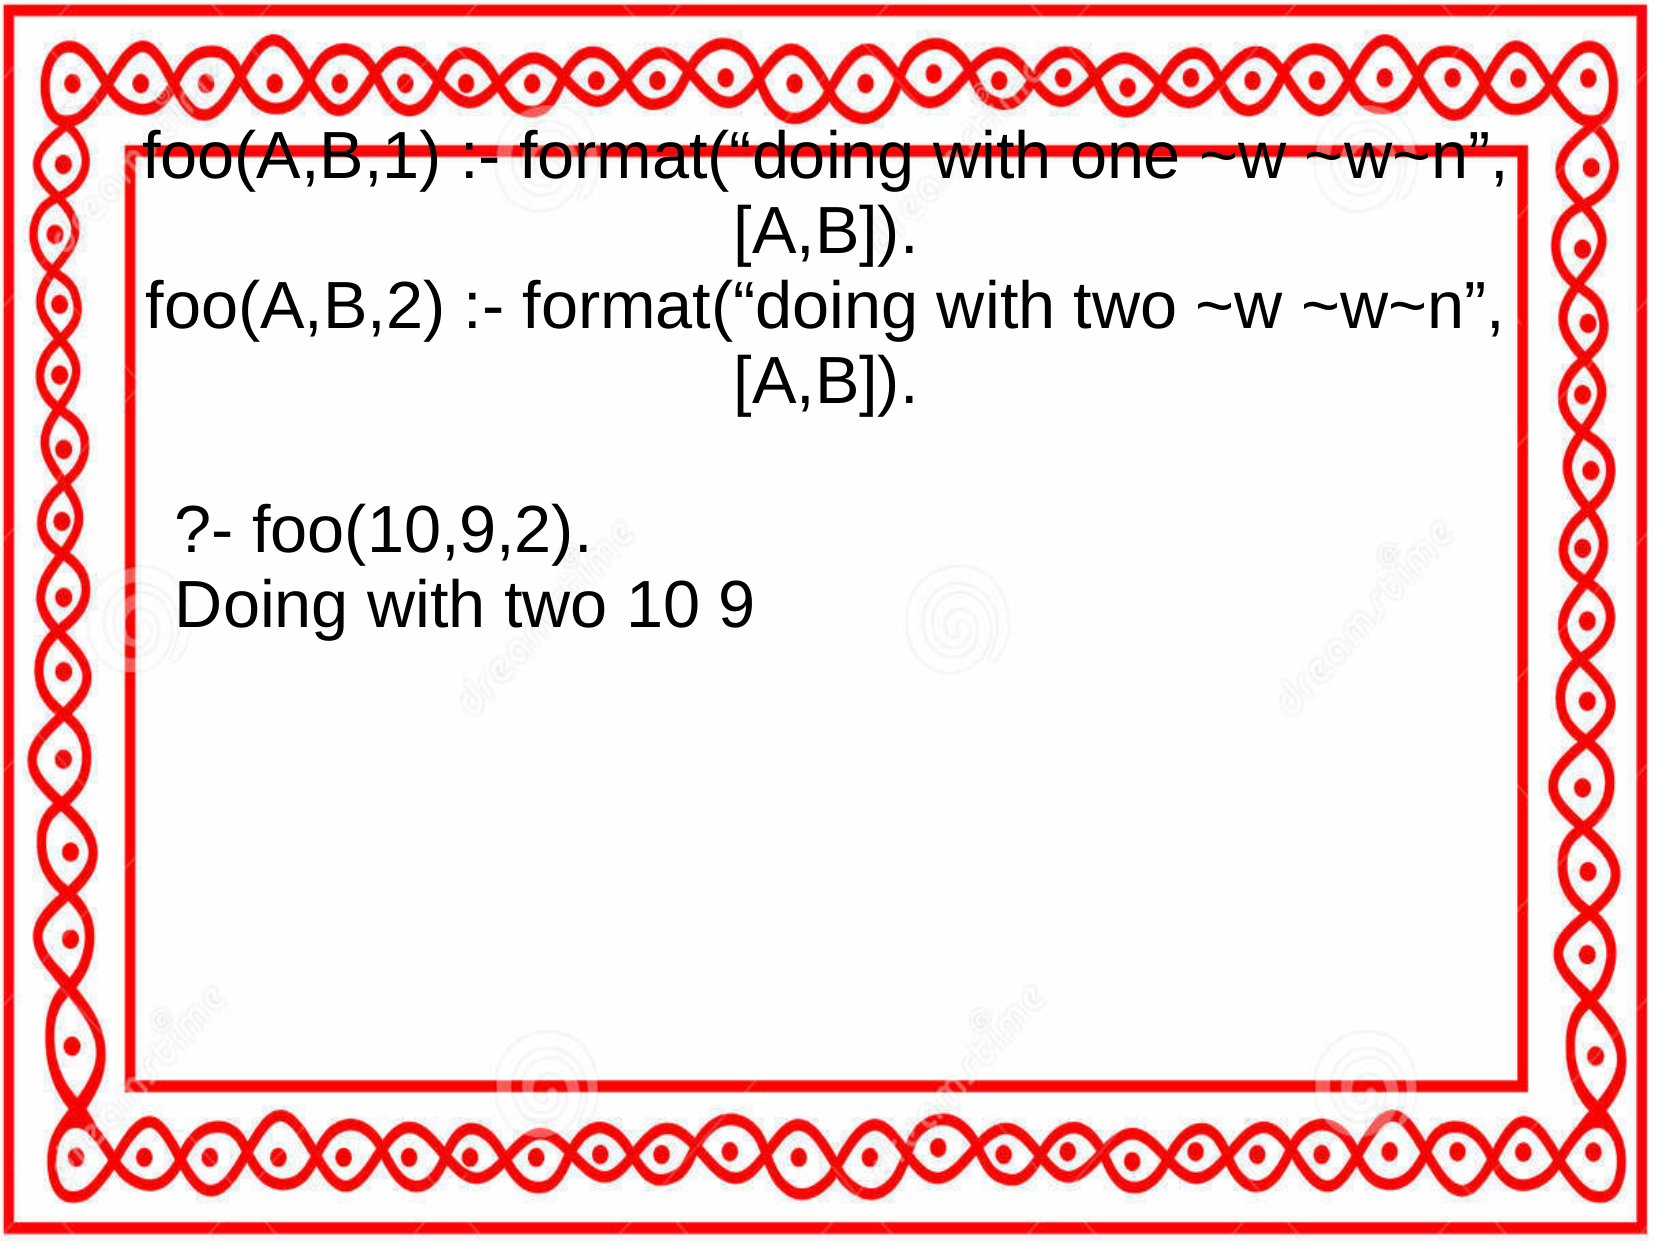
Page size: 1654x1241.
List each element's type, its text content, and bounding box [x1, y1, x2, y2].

picture [0, 0, 1654, 1241]
subtitle foo(A,B,1) :- format(“doing with one ~w ~w~n”, [A,B]). foo(A,B,2) :- format(“doing with two ~w ~w~n”, [A,B]). ?- foo(10,9,2). Doing with two 10 9 [82, 49, 1571, 1010]
